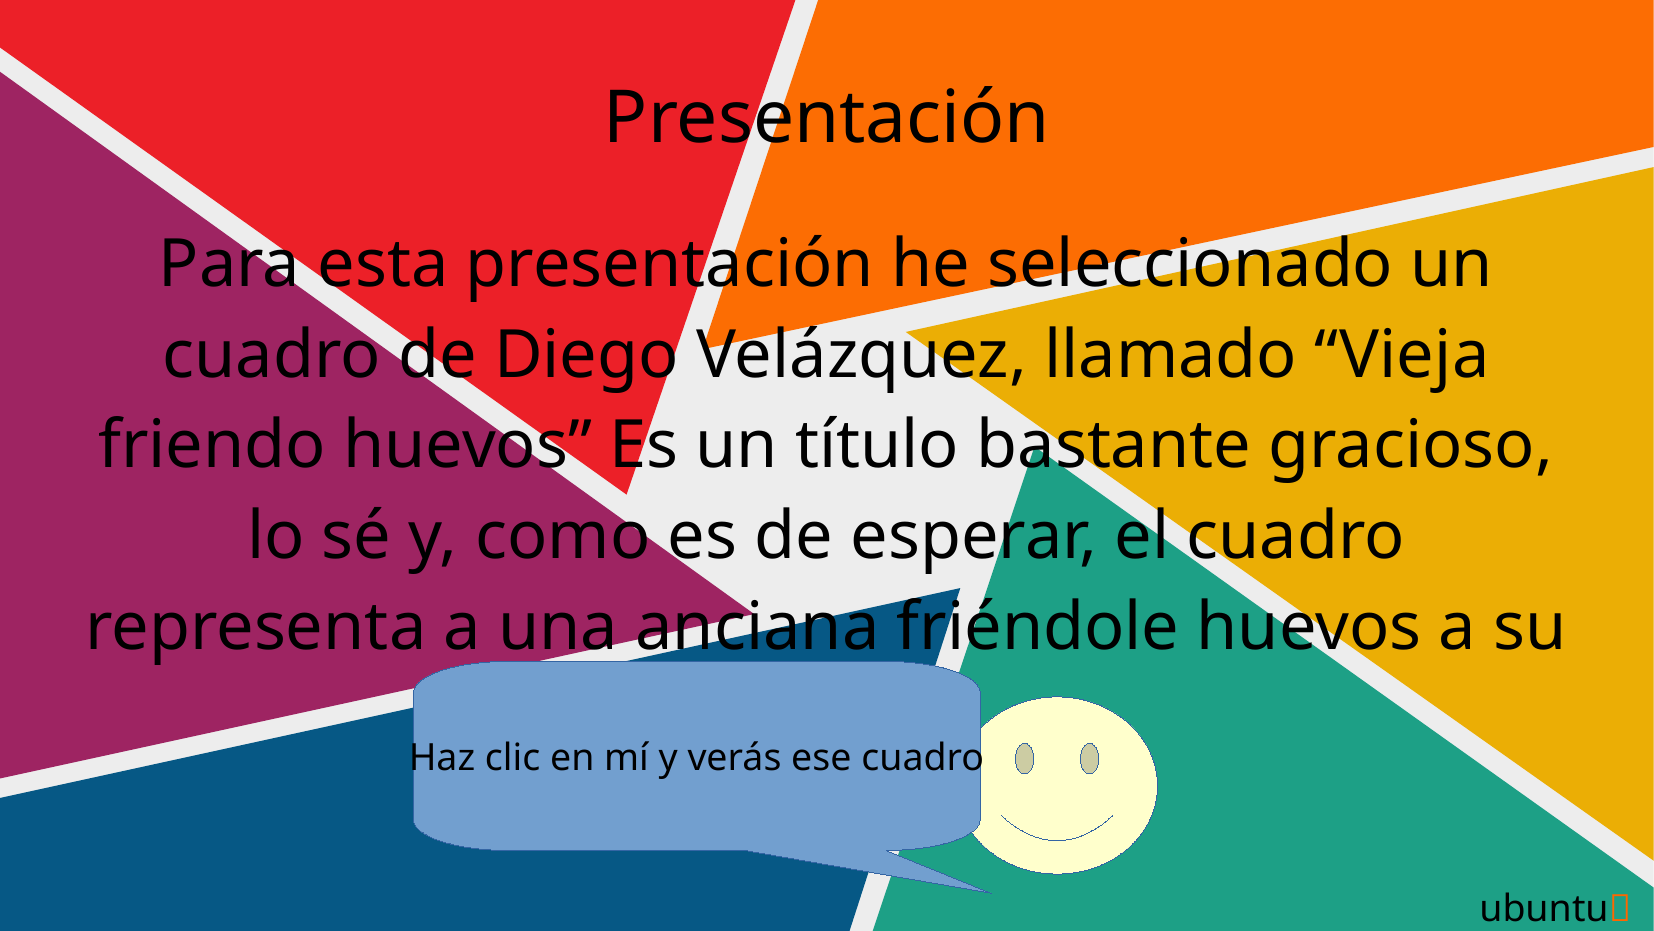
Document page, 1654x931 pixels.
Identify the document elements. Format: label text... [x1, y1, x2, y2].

text_box ubuntu [1464, 874, 1654, 931]
text_box Haz clic en mí y verás ese cuadro [413, 661, 992, 894]
title Presentación [82, 37, 1571, 193]
text_box [972, 696, 1158, 875]
subtitle Para esta presentación he seleccionado un cuadro de Diego Velázquez, llamado “Vieja friendo huevos” Es un título bastante gracioso, lo sé y, como es de esperar, el cuadro representa a una anciana friéndole huevos a su nieto. [82, 217, 1571, 758]
